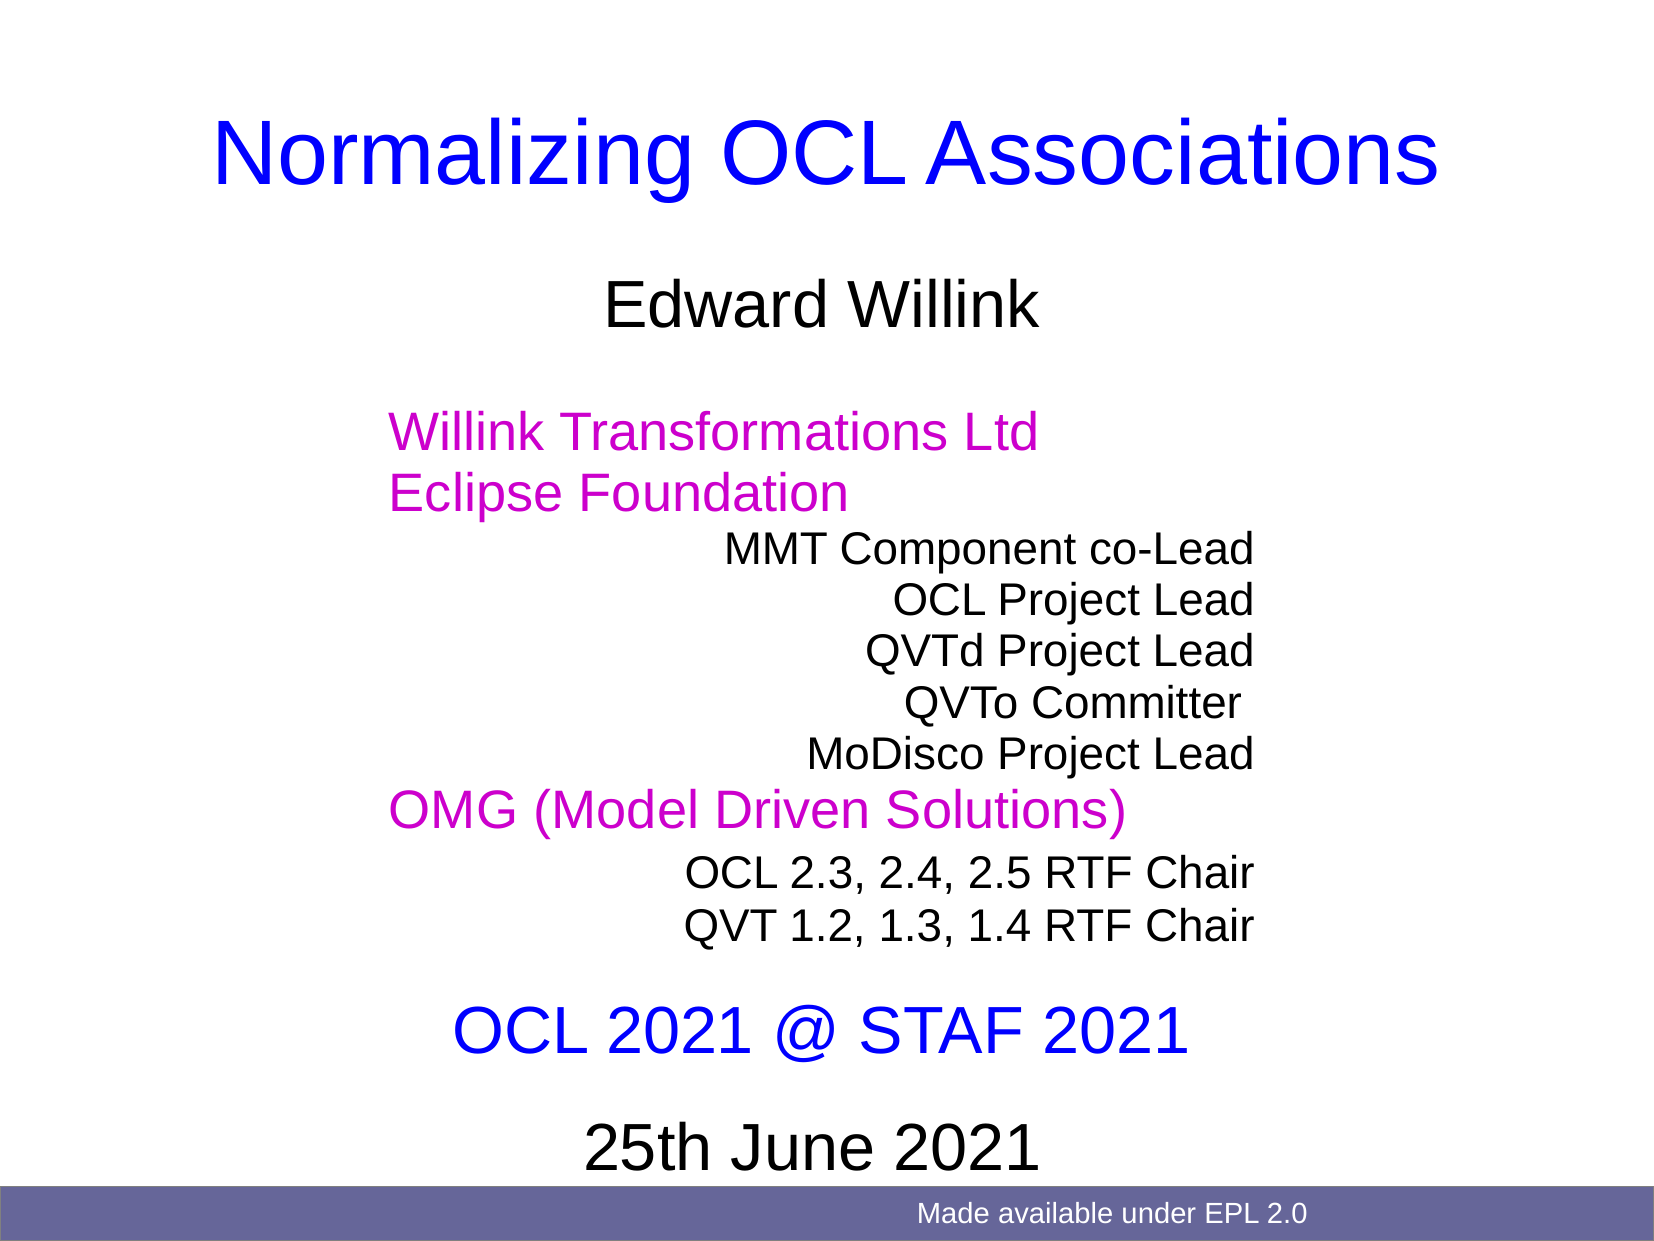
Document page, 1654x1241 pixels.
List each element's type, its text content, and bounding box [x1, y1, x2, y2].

subtitle Edward Willink Willink Transformations Ltd Eclipse Foundation MMT Component co-Lead OCL Project Lead QVTd Project Lead QVTo Committer MoDisco Project Lead OMG (Model Driven Solutions) OCL 2.3, 2.4, 2.5 RTF Chair QVT 1.2, 1.3, 1.4 RTF Chair OCL 2021 @ STAF 2021 25th June 2021 [388, 266, 1255, 1186]
title Normalizing OCL Associations [82, 50, 1571, 256]
